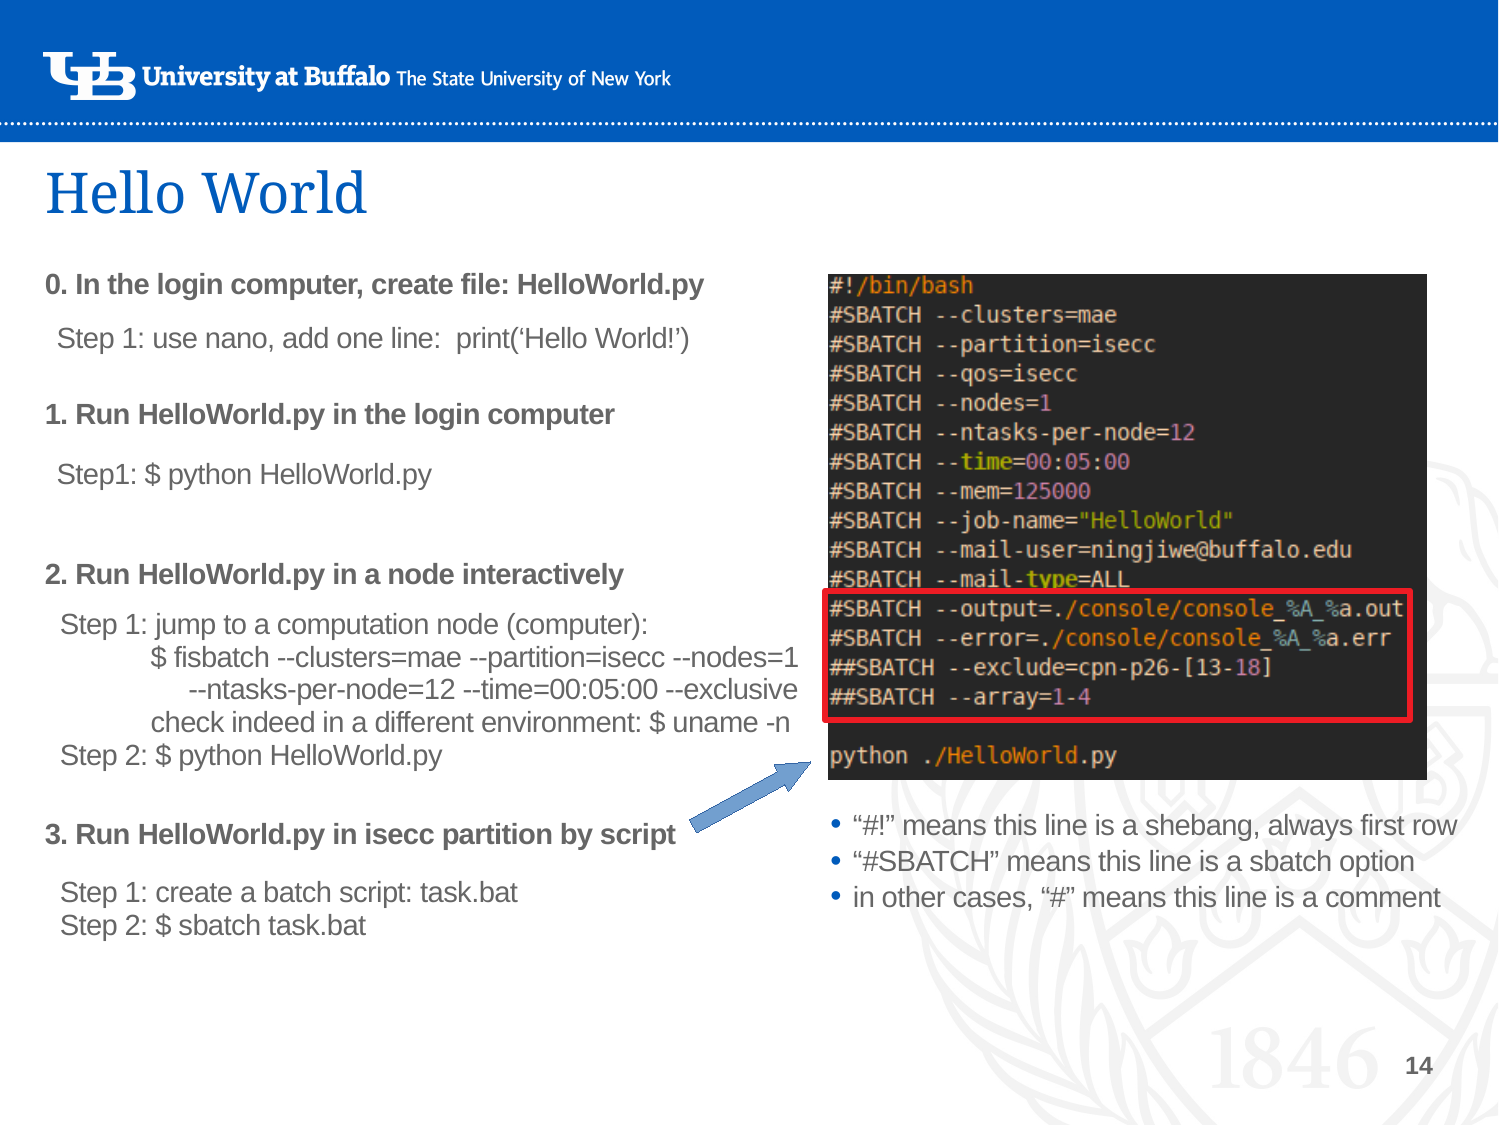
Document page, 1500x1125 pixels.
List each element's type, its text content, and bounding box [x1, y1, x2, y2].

text_box [689, 761, 811, 833]
picture [0, 0, 1499, 1125]
text_box Step1: $ python HelloWorld.py [41, 450, 828, 511]
list “#!” means this line is a shebang, always first row “#SBATCH” means this line is a sbatch option in other cases, “#” means this line is a comment [800, 810, 1489, 1036]
text_box 2. Run HelloWorld.py in a node interactively [30, 550, 716, 611]
text_box 3. Run HelloWorld.py in isecc partition by script [30, 810, 716, 870]
title Hello World [30, 153, 1387, 233]
text_box 0. In the login computer, create file: HelloWorld.py [30, 260, 766, 342]
text_box Step 1: use nano, add one line: print(‘Hello World!’) [41, 314, 828, 376]
text_box 1. Run HelloWorld.py in the login computer [30, 390, 716, 471]
text_box [825, 590, 1411, 721]
text_box Step 1: jump to a computation node (computer): $ fisbatch --clusters=mae --partition=isecc --nodes=1 --ntasks-per-node=12 --time=00:05:00 --exclusive check indeed in a different environment: $ uname -n Step 2: $ python HelloWorld.py [45, 600, 826, 780]
text_box Step 1: create a batch script: task.bat Step 2: $ sbatch task.bat [45, 869, 556, 950]
